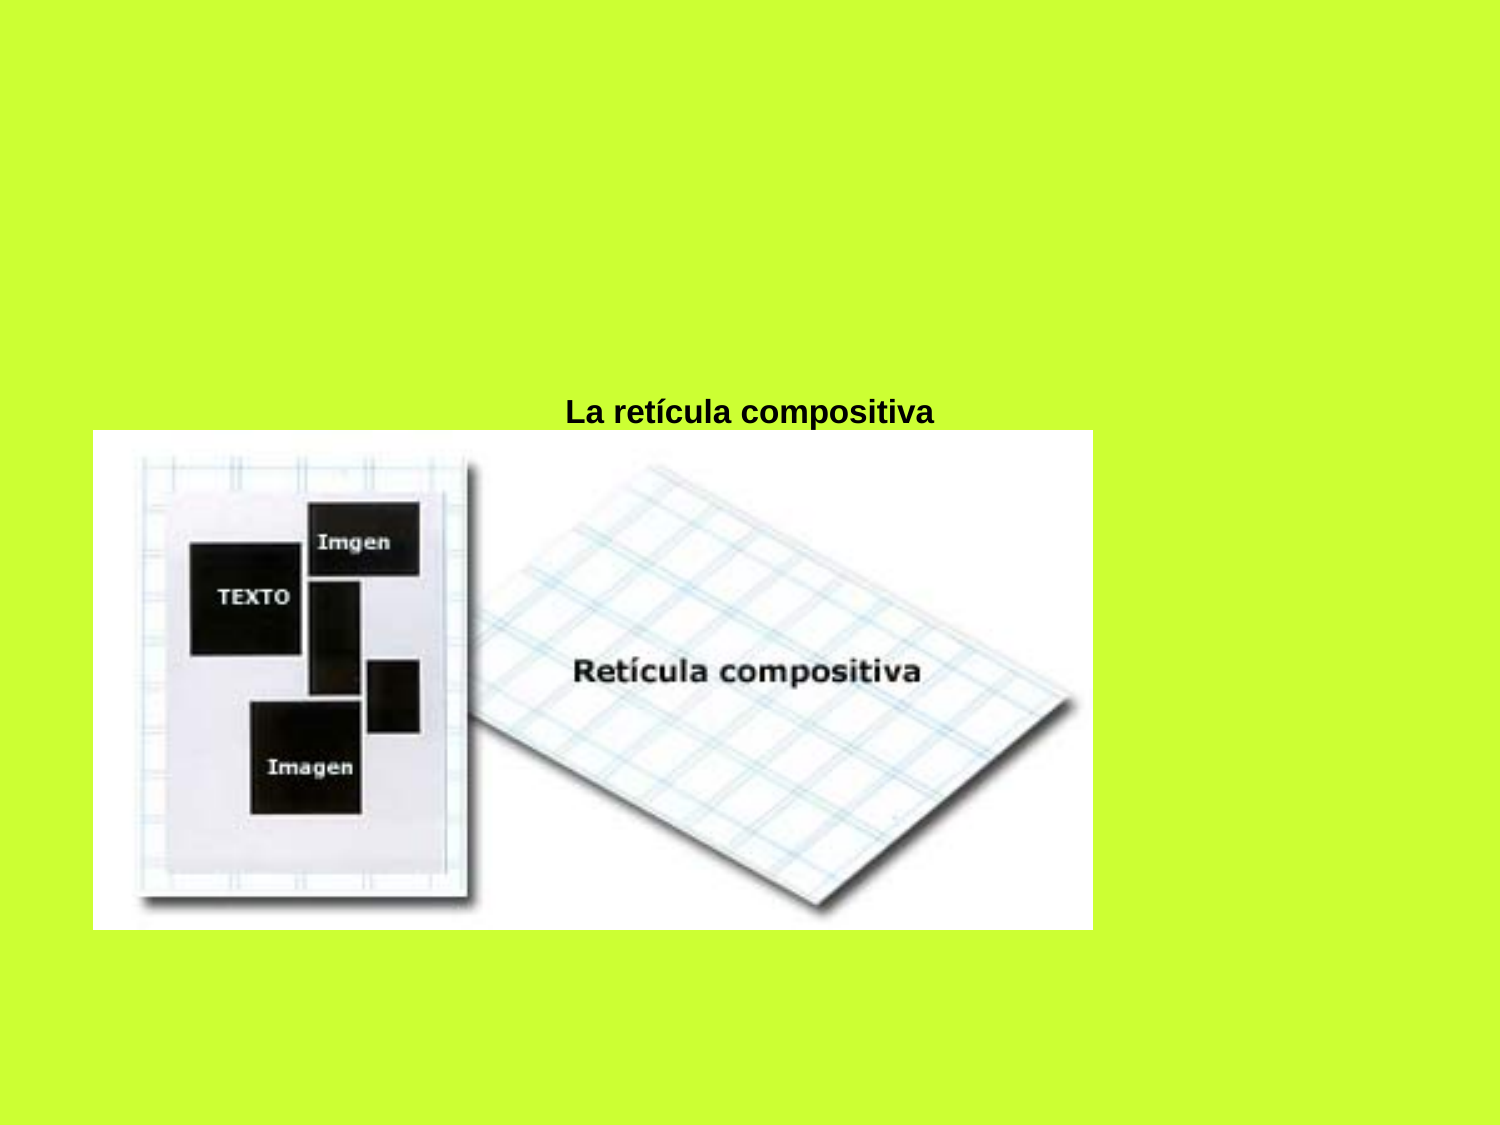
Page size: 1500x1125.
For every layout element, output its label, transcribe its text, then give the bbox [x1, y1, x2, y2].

text_box La retícula compositiva [47, 382, 1453, 738]
picture [93, 430, 1093, 930]
